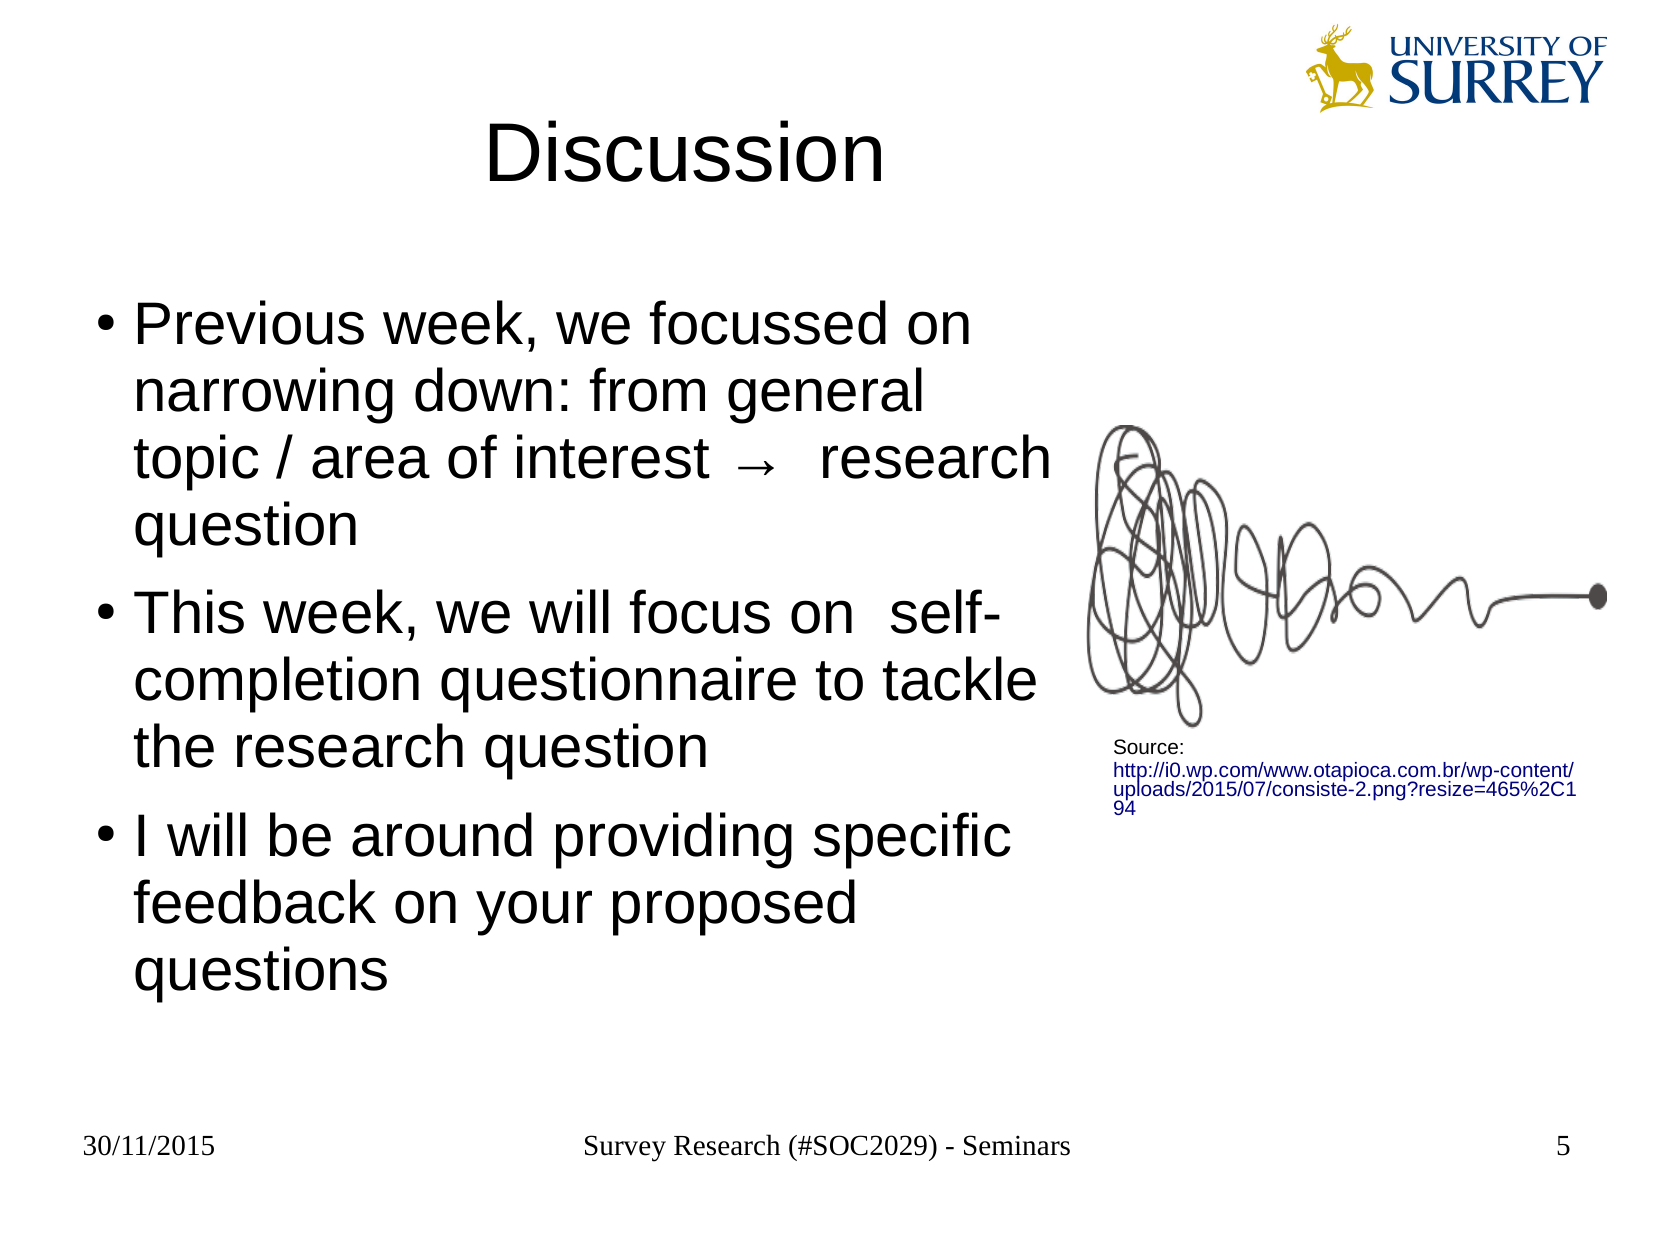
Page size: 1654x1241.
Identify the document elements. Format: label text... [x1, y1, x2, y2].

text_box Source:http://i0.wp.com/www.otapioca.com.br/wp-content/uploads/2015/07/consiste-2.png?resize=465%2C194 [1098, 728, 1595, 813]
list Previous week, we focussed on narrowing down: from general topic / area of interest → research question This week, we will focus on self-completion questionnaire to tackle the research question I will be around providing specific feedback on your proposed questions [82, 290, 1063, 1010]
title Discussion [0, 49, 1430, 257]
picture [1086, 425, 1607, 729]
picture [1306, 23, 1607, 113]
